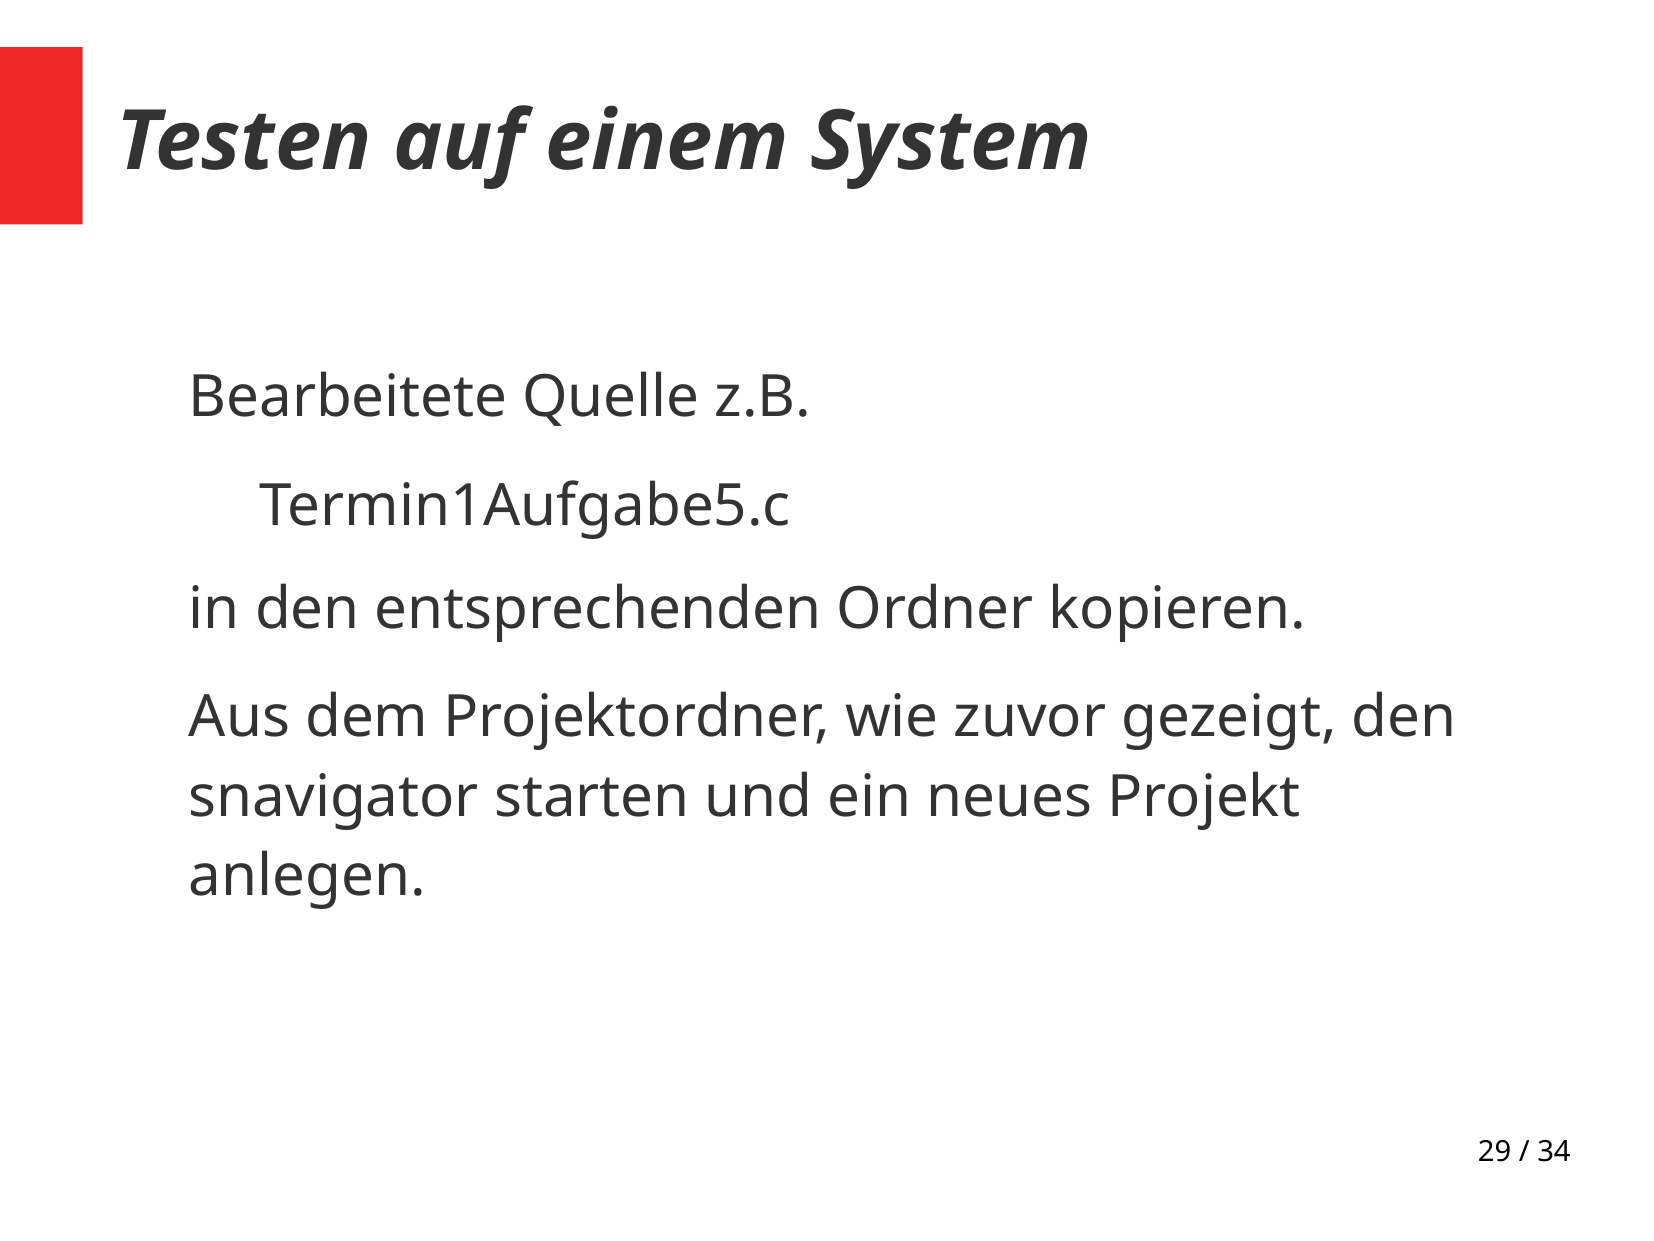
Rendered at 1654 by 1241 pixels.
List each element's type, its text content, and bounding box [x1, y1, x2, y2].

title Testen auf einem System [116, 49, 1570, 225]
list Bearbeitete Quelle z.B. Termin1Aufgabe5.c in den entsprechenden Ordner kopieren. Aus dem Projektordner, wie zuvor gezeigt, den snavigator starten und ein neues Projekt anlegen. [118, 354, 1536, 1074]
